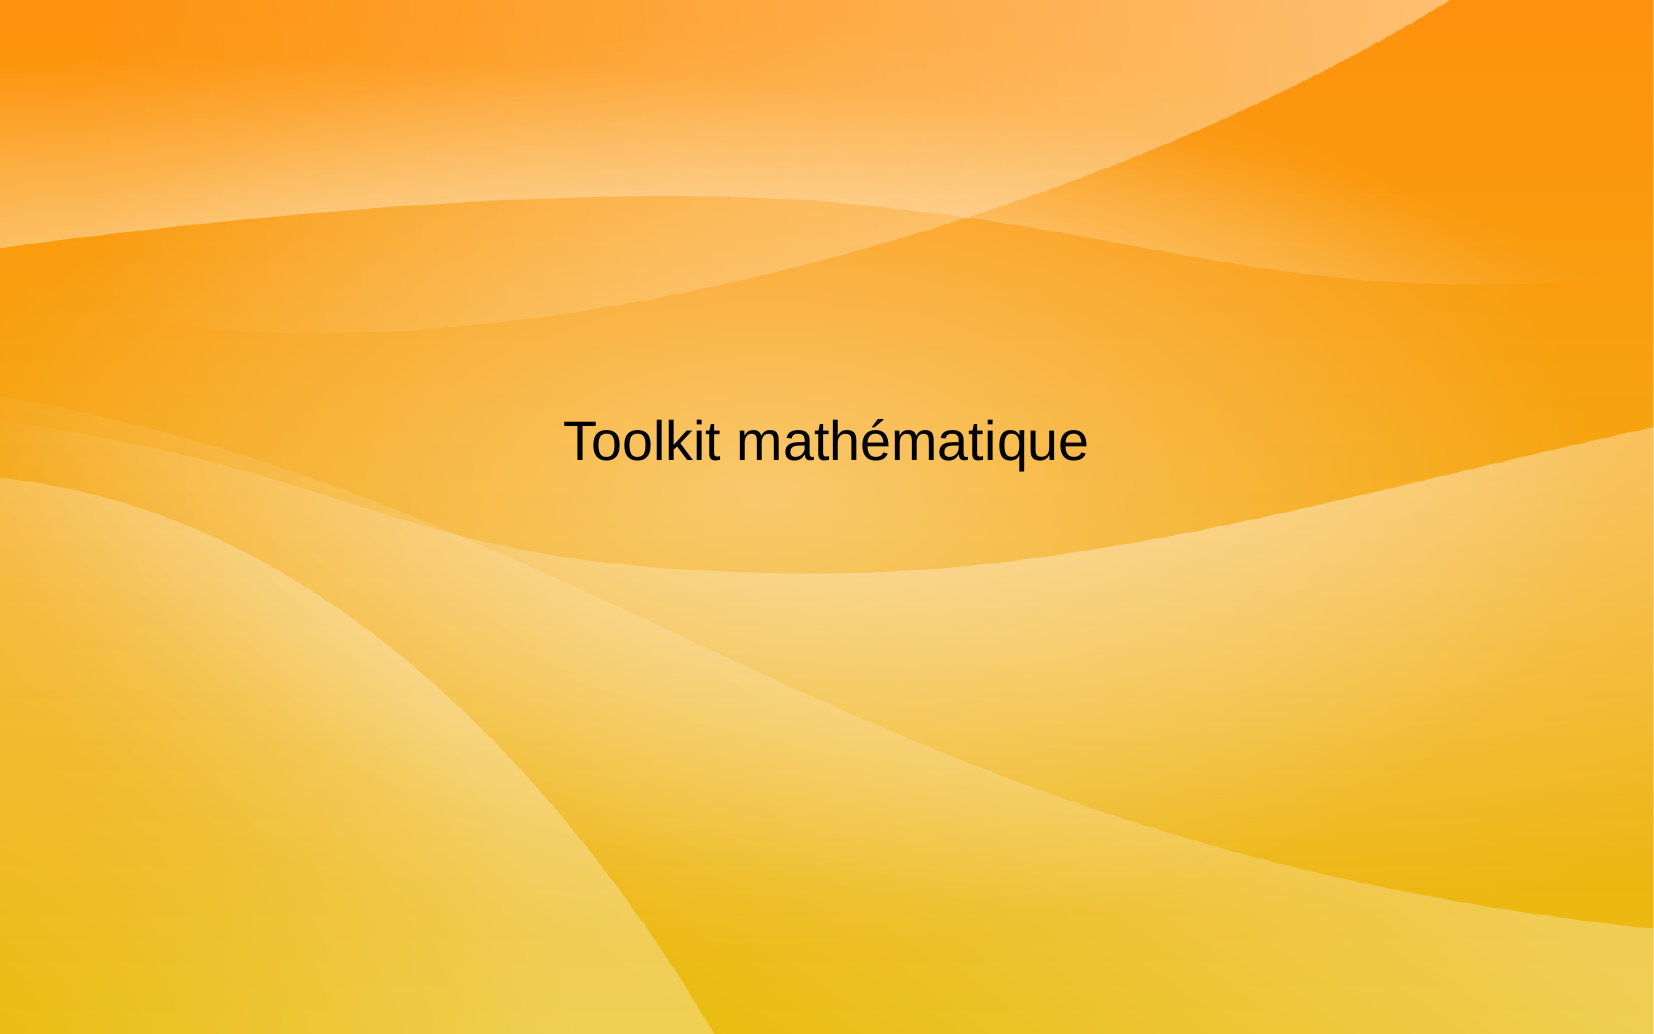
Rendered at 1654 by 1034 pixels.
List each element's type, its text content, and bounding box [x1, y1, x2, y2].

picture [0, 0, 1654, 1034]
subtitle Toolkit mathématique [82, 41, 1571, 842]
